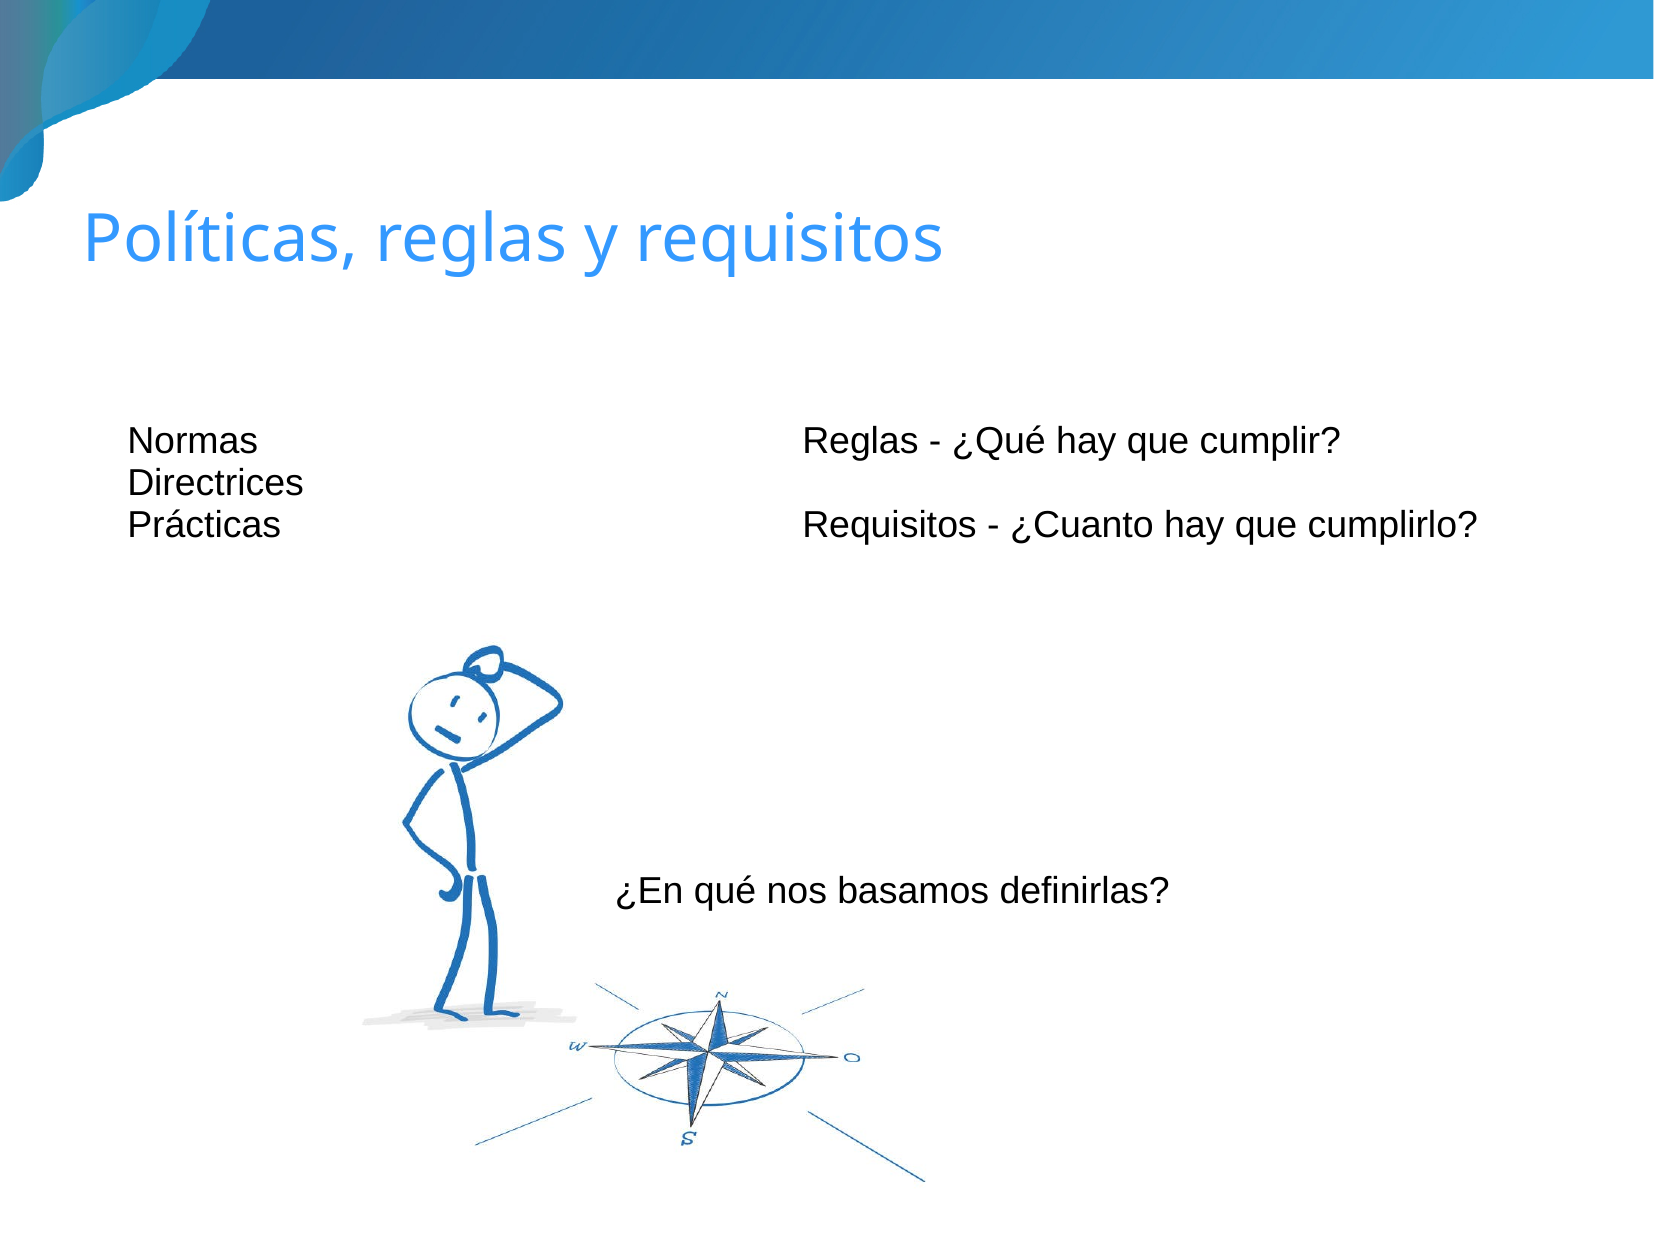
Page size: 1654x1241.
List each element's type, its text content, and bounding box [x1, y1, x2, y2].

text_box ¿En qué nos basamos definirlas? [600, 862, 1201, 1051]
title Políticas, reglas y requisitos [82, 132, 1571, 340]
text_box Normas Directrices Prácticas [112, 412, 413, 863]
text_box Reglas - ¿Qué hay que cumplir? Requisitos - ¿Cuanto hay que cumplirlo? [787, 412, 1576, 563]
picture [0, 0, 1654, 1241]
